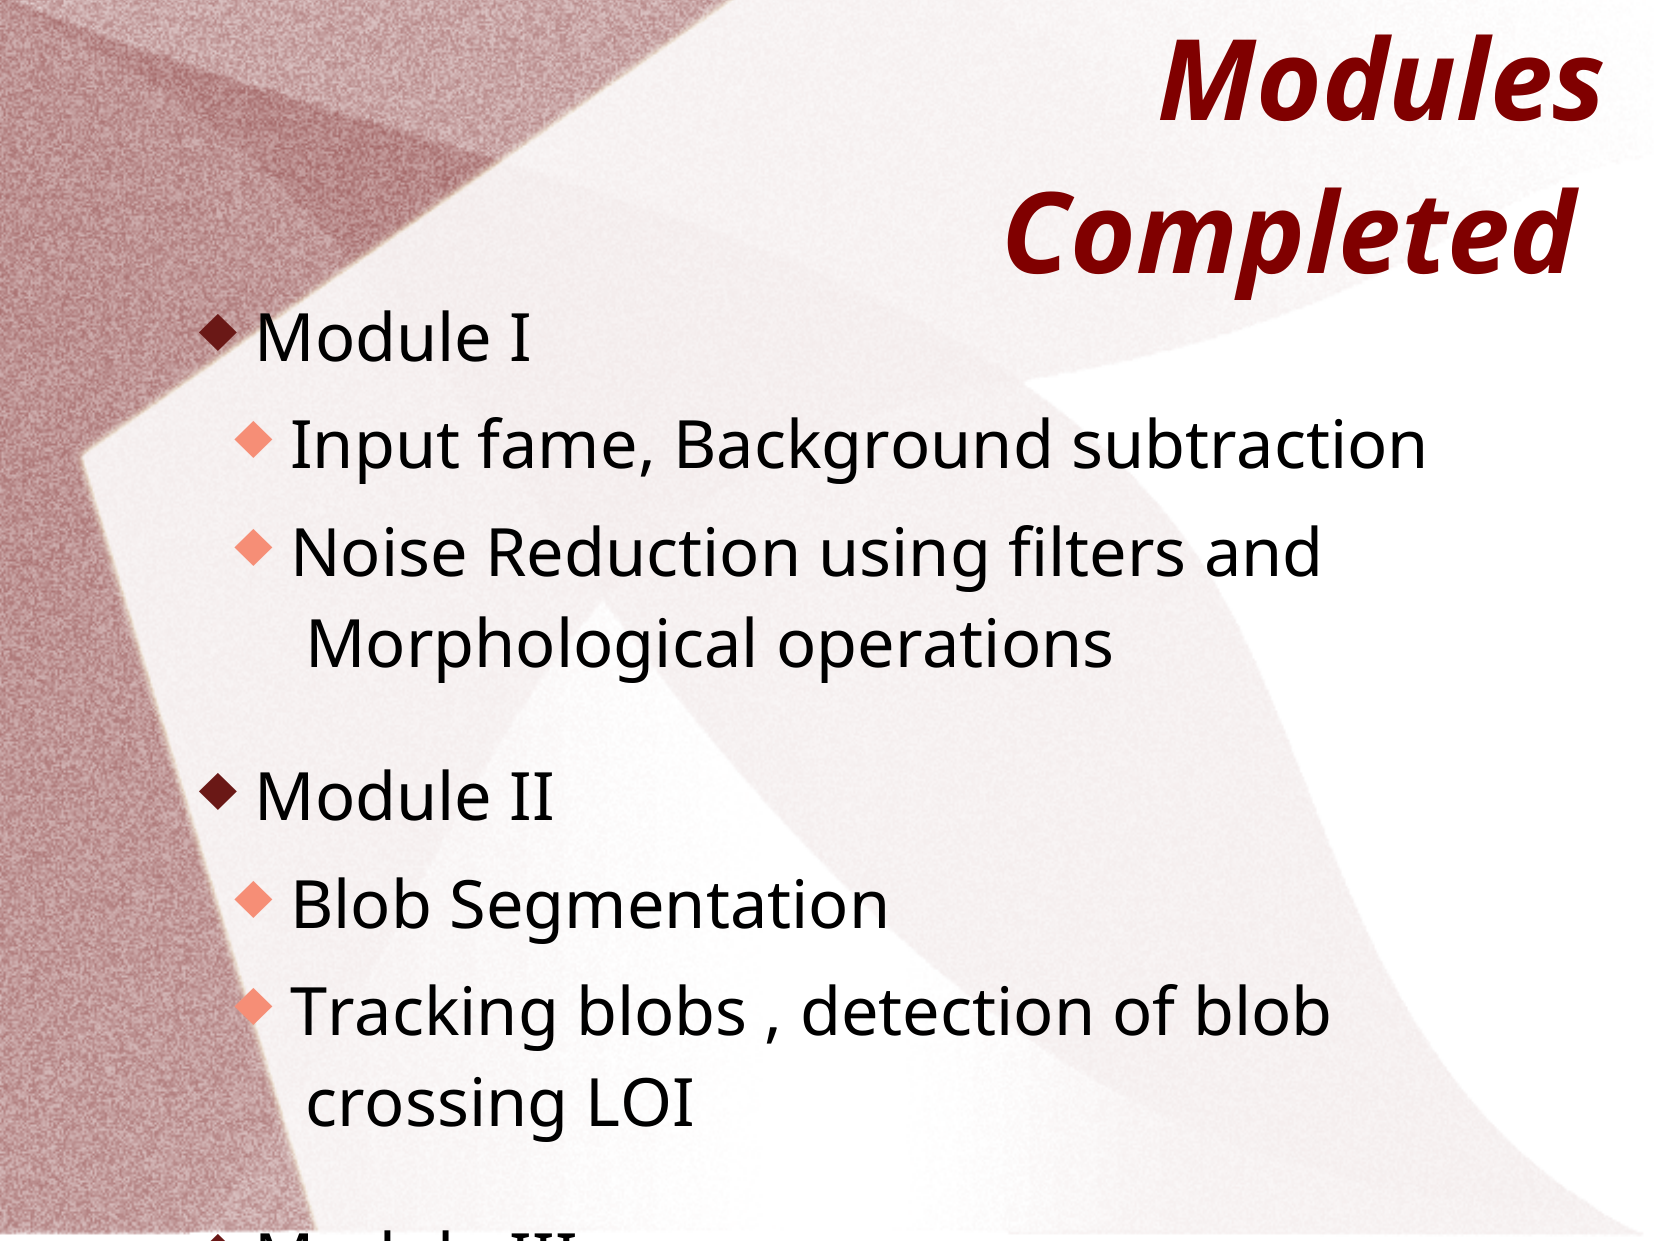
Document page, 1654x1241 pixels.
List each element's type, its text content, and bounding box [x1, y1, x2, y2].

subtitle Module I Input fame, Background subtraction Noise Reduction using filters and Morphological operations Module II Blob Segmentation Tracking blobs , detection of blob crossing LOI Module III Classification of Blobs into Motorbike and Other Vehicles [199, 290, 1601, 1153]
title Modules Completed [596, 49, 1607, 257]
picture [0, 0, 1654, 1241]
